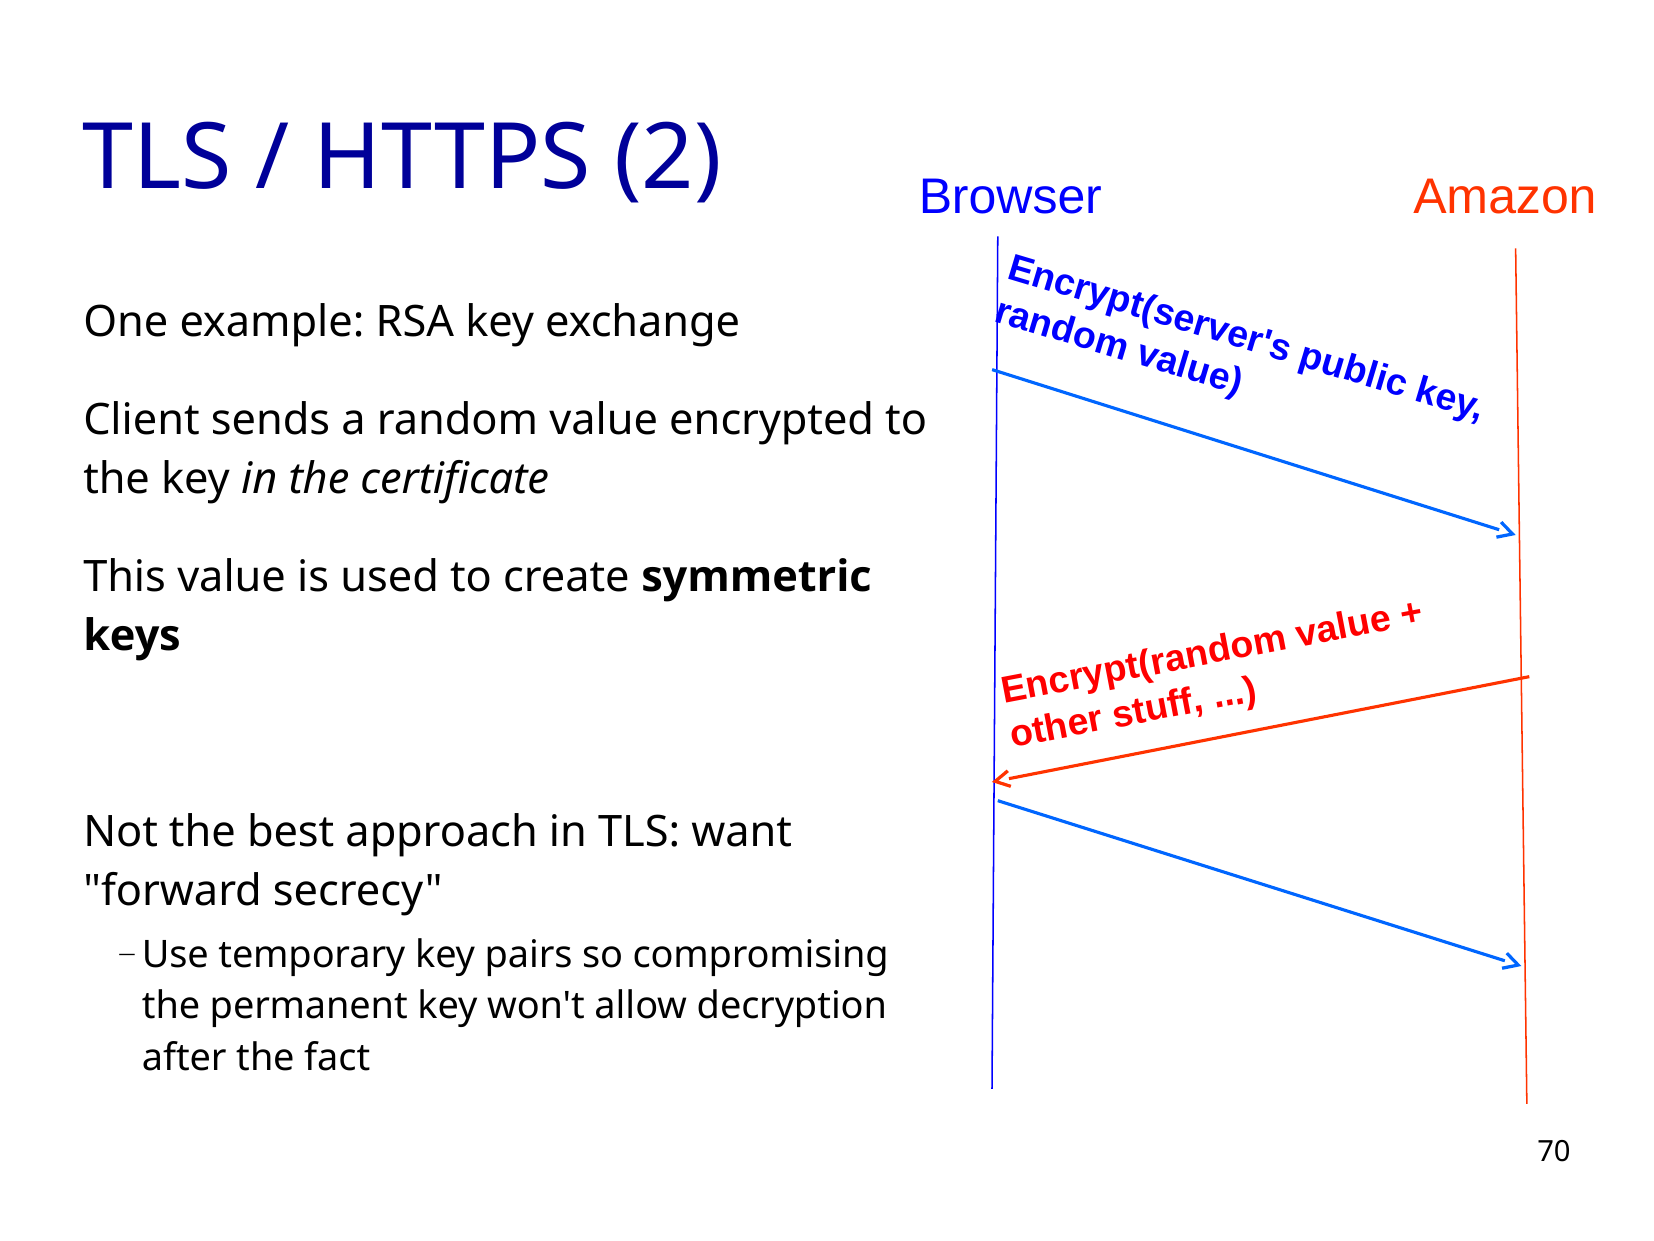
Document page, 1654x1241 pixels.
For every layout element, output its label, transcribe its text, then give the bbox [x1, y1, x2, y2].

text_box Browser [903, 155, 1117, 231]
text_box Encrypt(server's public key, random value) [974, 230, 1576, 503]
list One example: RSA key exchange Client sends a random value encrypted to the key in the certificate This value is used to create symmetric keys Not the best approach in TLS: want "forward secrecy" Use temporary key pairs so compromising the permanent key won't allow decryption after the fact [60, 290, 931, 1096]
text_box Encrypt(random value + other stuff, ...) [980, 560, 1531, 766]
title TLS / HTTPS (2) [82, 49, 1571, 257]
text_box Amazon [1398, 155, 1612, 231]
